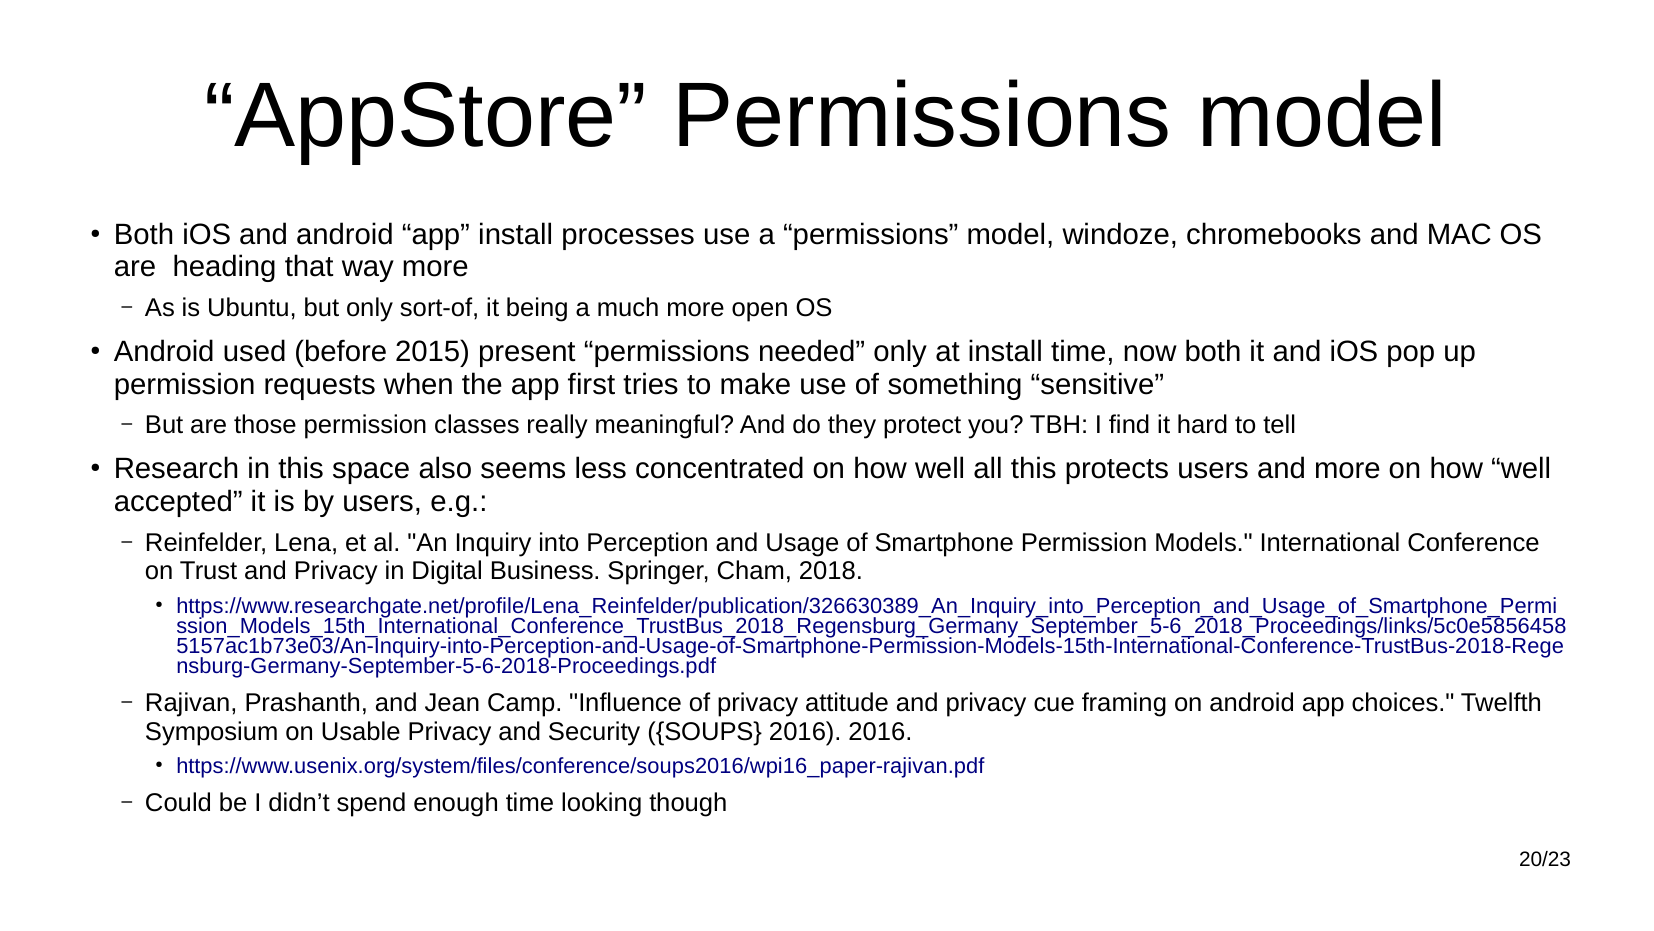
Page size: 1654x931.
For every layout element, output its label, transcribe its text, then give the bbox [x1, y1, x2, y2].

title “AppStore” Permissions model [82, 37, 1571, 193]
list Both iOS and android “app” install processes use a “permissions” model, windoze, chromebooks and MAC OS are heading that way more As is Ubuntu, but only sort-of, it being a much more open OS Android used (before 2015) present “permissions needed” only at install time, now both it and iOS pop up permission requests when the app first tries to make use of something “sensitive” But are those permission classes really meaningful? And do they protect you? TBH: I find it hard to tell Research in this space also seems less concentrated on how well all this protects users and more on how “well accepted” it is by users, e.g.: Reinfelder, Lena, et al. "An Inquiry into Perception and Usage of Smartphone Permission Models." International Conference on Trust and Privacy in Digital Business. Springer, Cham, 2018. https://www.researchgate.net/profile/Lena_Reinfelder/publication/326630389_An_Inquiry_into_Perception_and_Usage_of_Smartphone_Permission_Models_15th_International_Conference_TrustBus_2018_Regensburg_Germany_September_5-6_2018_Proceedings/links/5c0e58564585157ac1b73e03/An-Inquiry-into-Perception-and-Usage-of-Smartphone-Permission-Models-15th-International-Conference-TrustBus-2018-Regensburg-Germany-September-5-6-2018-Proceedings.pdf Rajivan, Prashanth, and Jean Camp. "Influence of privacy attitude and privacy cue framing on android app choices." Twelfth Symposium on Usable Privacy and Security ({SOUPS} 2016). 2016. https://www.usenix.org/system/files/conference/soups2016/wpi16_paper-rajivan.pdf Could be I didn’t spend enough time looking though [82, 217, 1571, 758]
